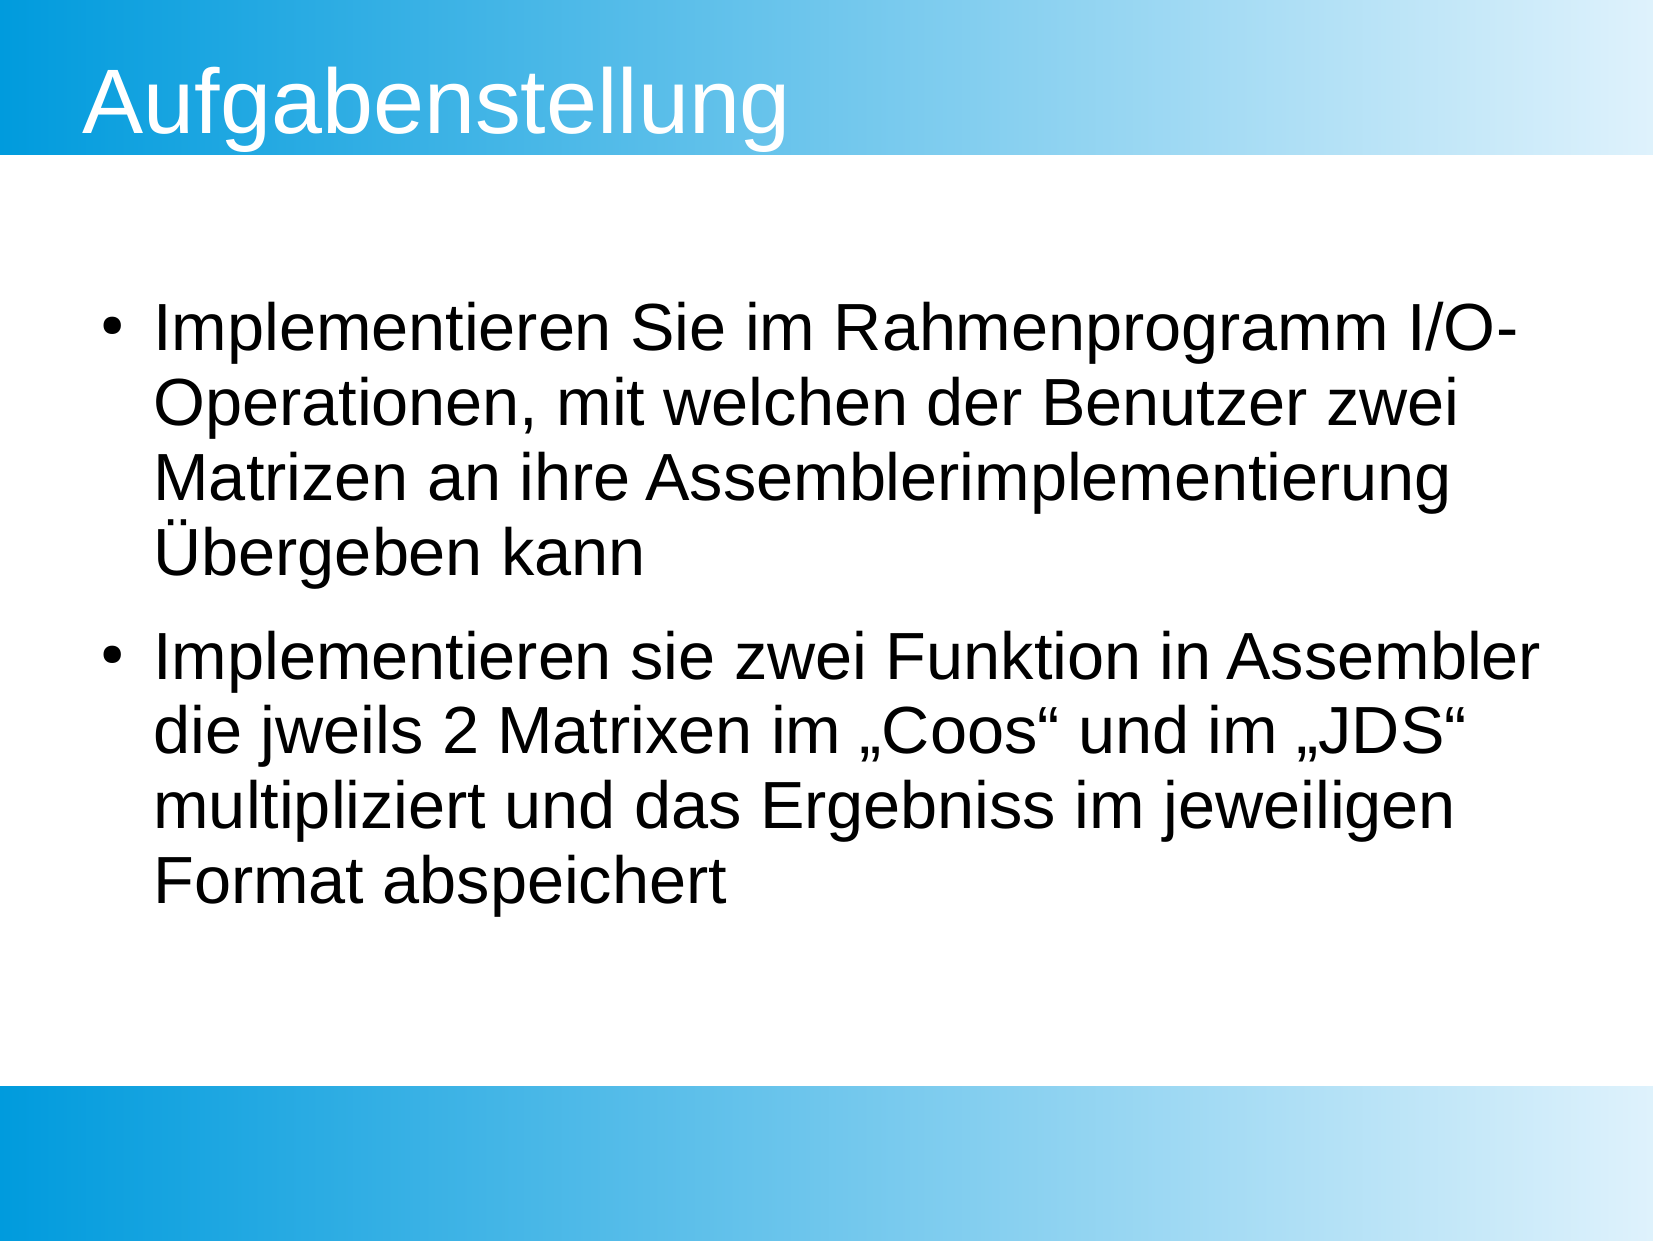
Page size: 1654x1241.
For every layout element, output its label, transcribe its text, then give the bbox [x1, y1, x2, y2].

title Aufgabenstellung [82, 49, 1571, 155]
list Implementieren Sie im Rahmenprogramm I/O-Operationen, mit welchen der Benutzer zwei Matrizen an ihre Assemblerimplementierung Übergeben kann Implementieren sie zwei Funktion in Assembler die jweils 2 Matrixen im „Coos“ und im „JDS“ multipliziert und das Ergebniss im jeweiligen Format abspeichert [82, 290, 1571, 1010]
